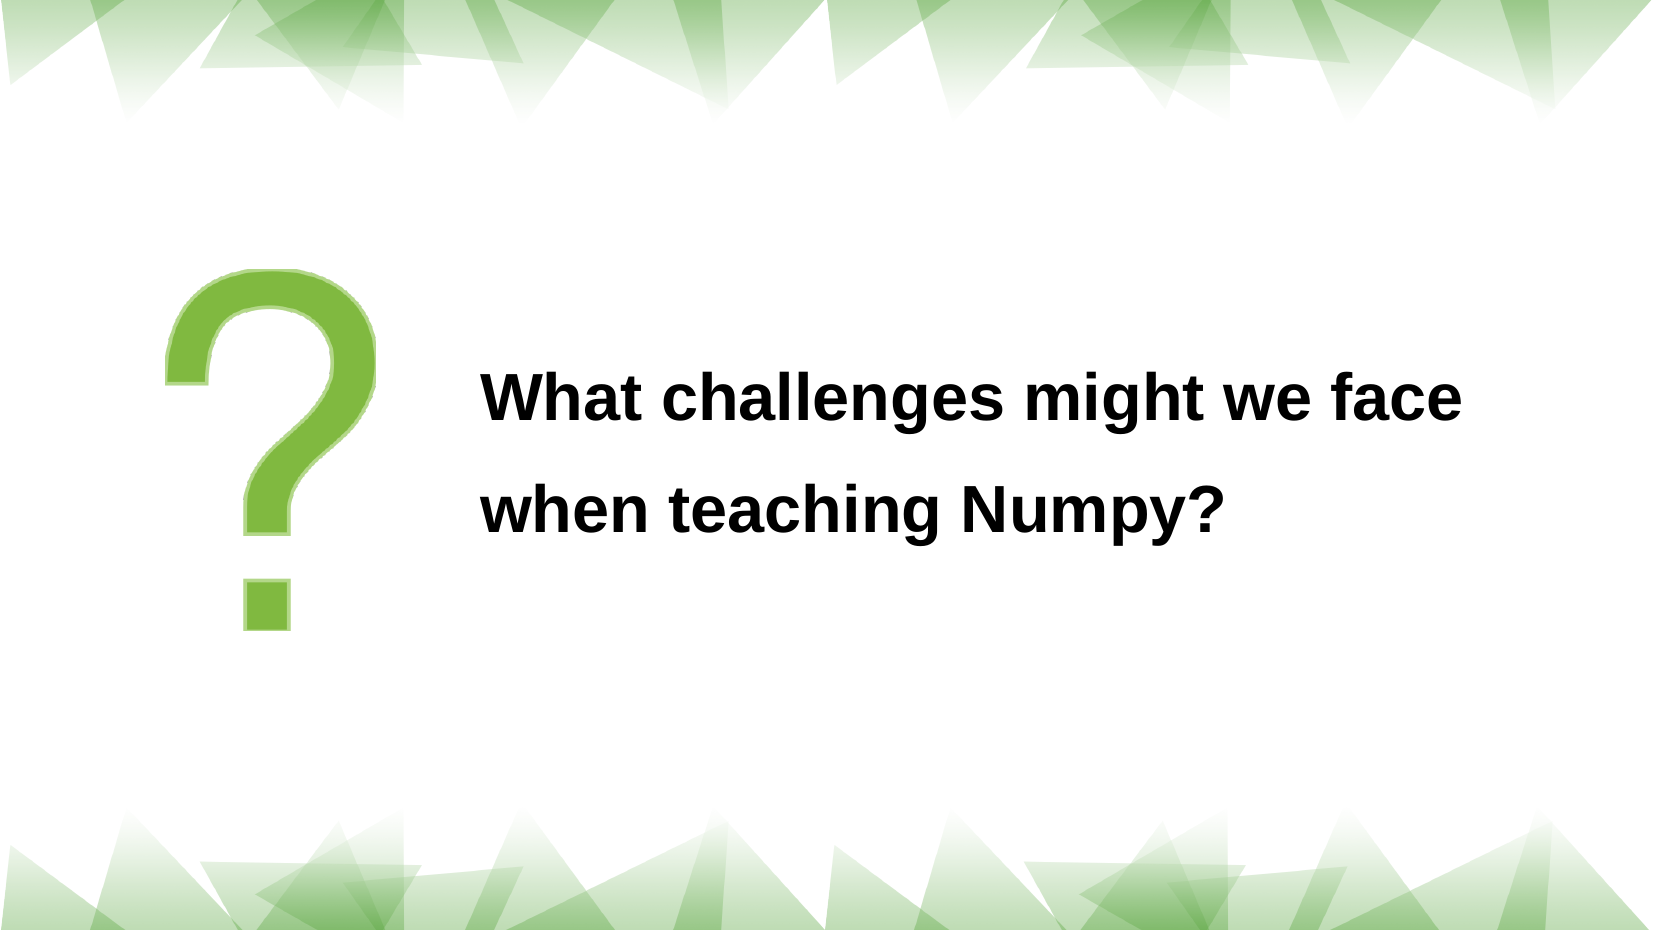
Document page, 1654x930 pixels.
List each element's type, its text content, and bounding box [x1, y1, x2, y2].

picture [0, 802, 1651, 930]
title What challenges might we face when teaching Numpy? [480, 194, 1576, 676]
picture [165, 269, 376, 631]
picture [0, 0, 1653, 128]
